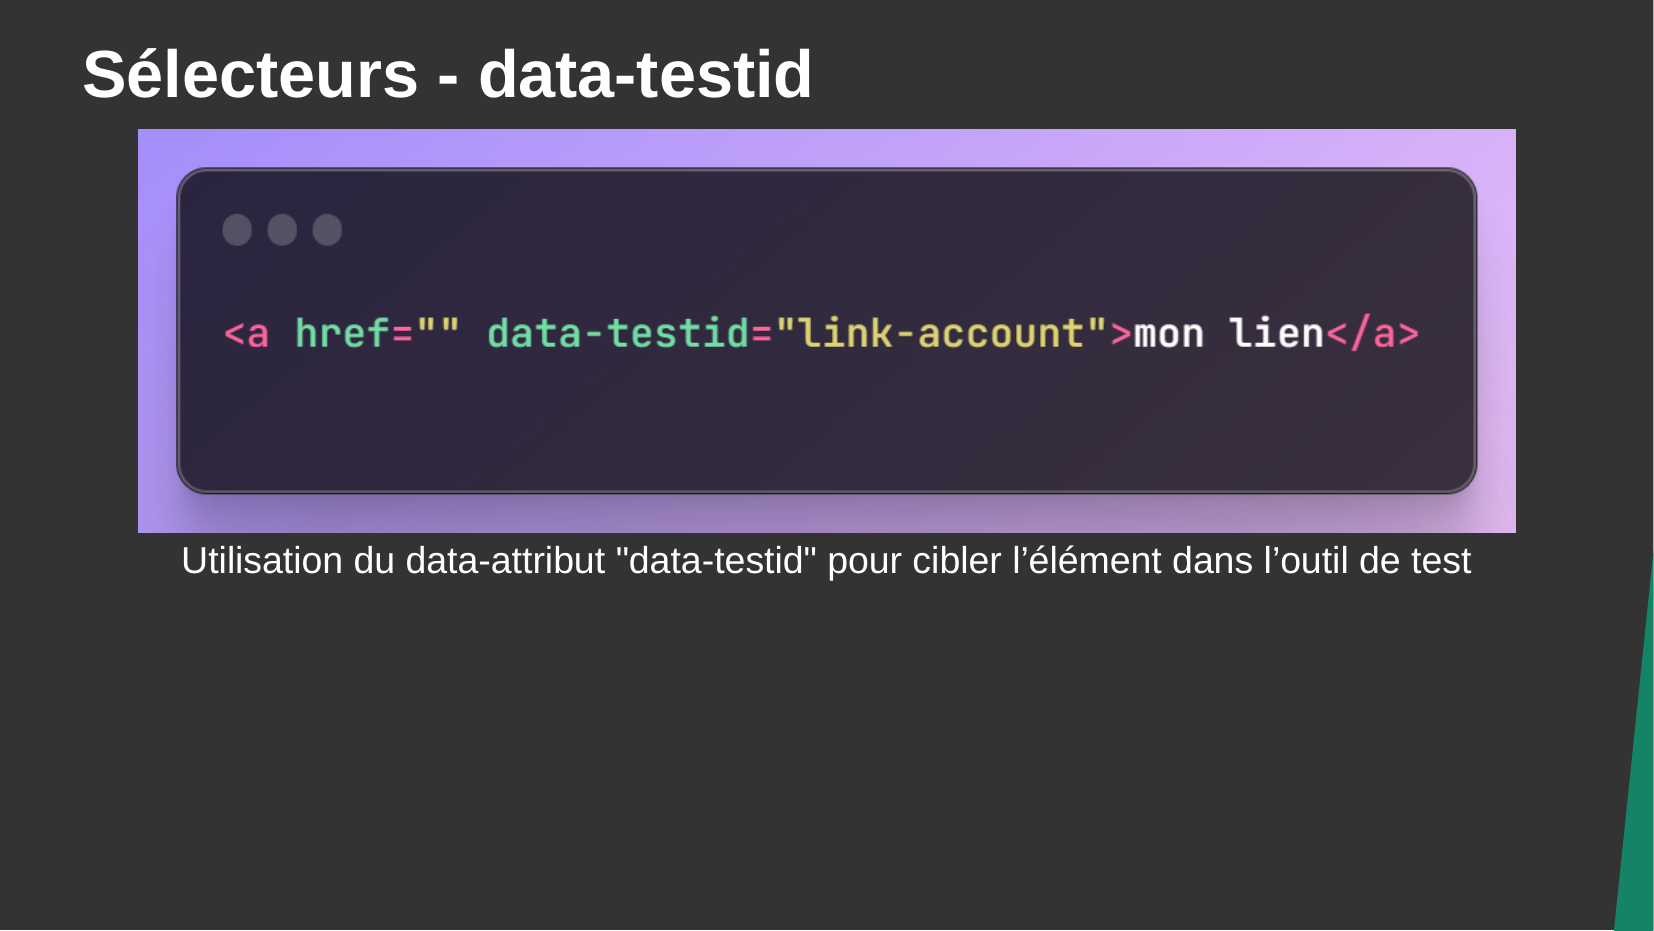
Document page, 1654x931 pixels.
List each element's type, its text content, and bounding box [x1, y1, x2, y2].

title Sélecteurs - data-testid [82, 37, 886, 119]
picture [138, 129, 1516, 533]
text_box Utilisation du data-attribut "data-testid" pour cibler l’élément dans l’outil de test [141, 533, 1512, 591]
text_box [1613, 546, 1654, 931]
